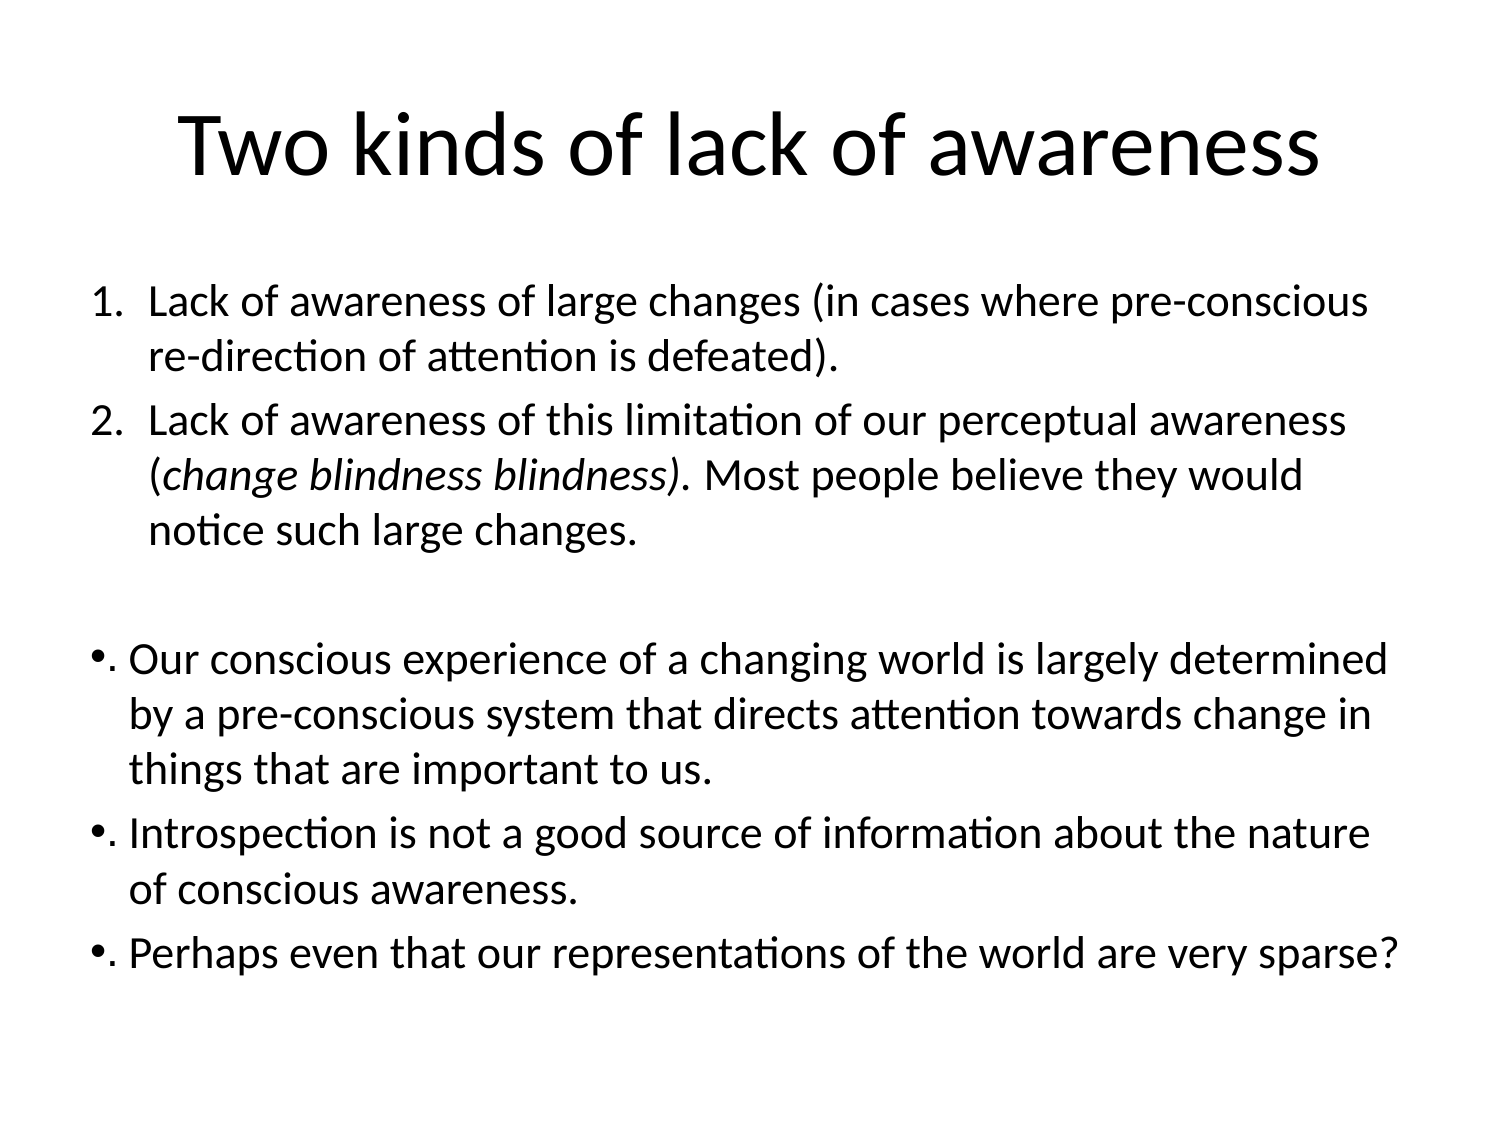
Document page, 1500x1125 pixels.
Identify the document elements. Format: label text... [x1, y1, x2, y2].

list Lack of awareness of large changes (in cases where pre-conscious re-direction of attention is defeated). Lack of awareness of this limitation of our perceptual awareness (change blindness blindness). Most people believe they would notice such large changes. Our conscious experience of a changing world is largely determined by a pre-conscious system that directs attention towards change in things that are important to us. Introspection is not a good source of information about the nature of conscious awareness. Perhaps even that our representations of the world are very sparse? [75, 262, 1425, 1005]
title Two kinds of lack of awareness [75, 45, 1425, 233]
